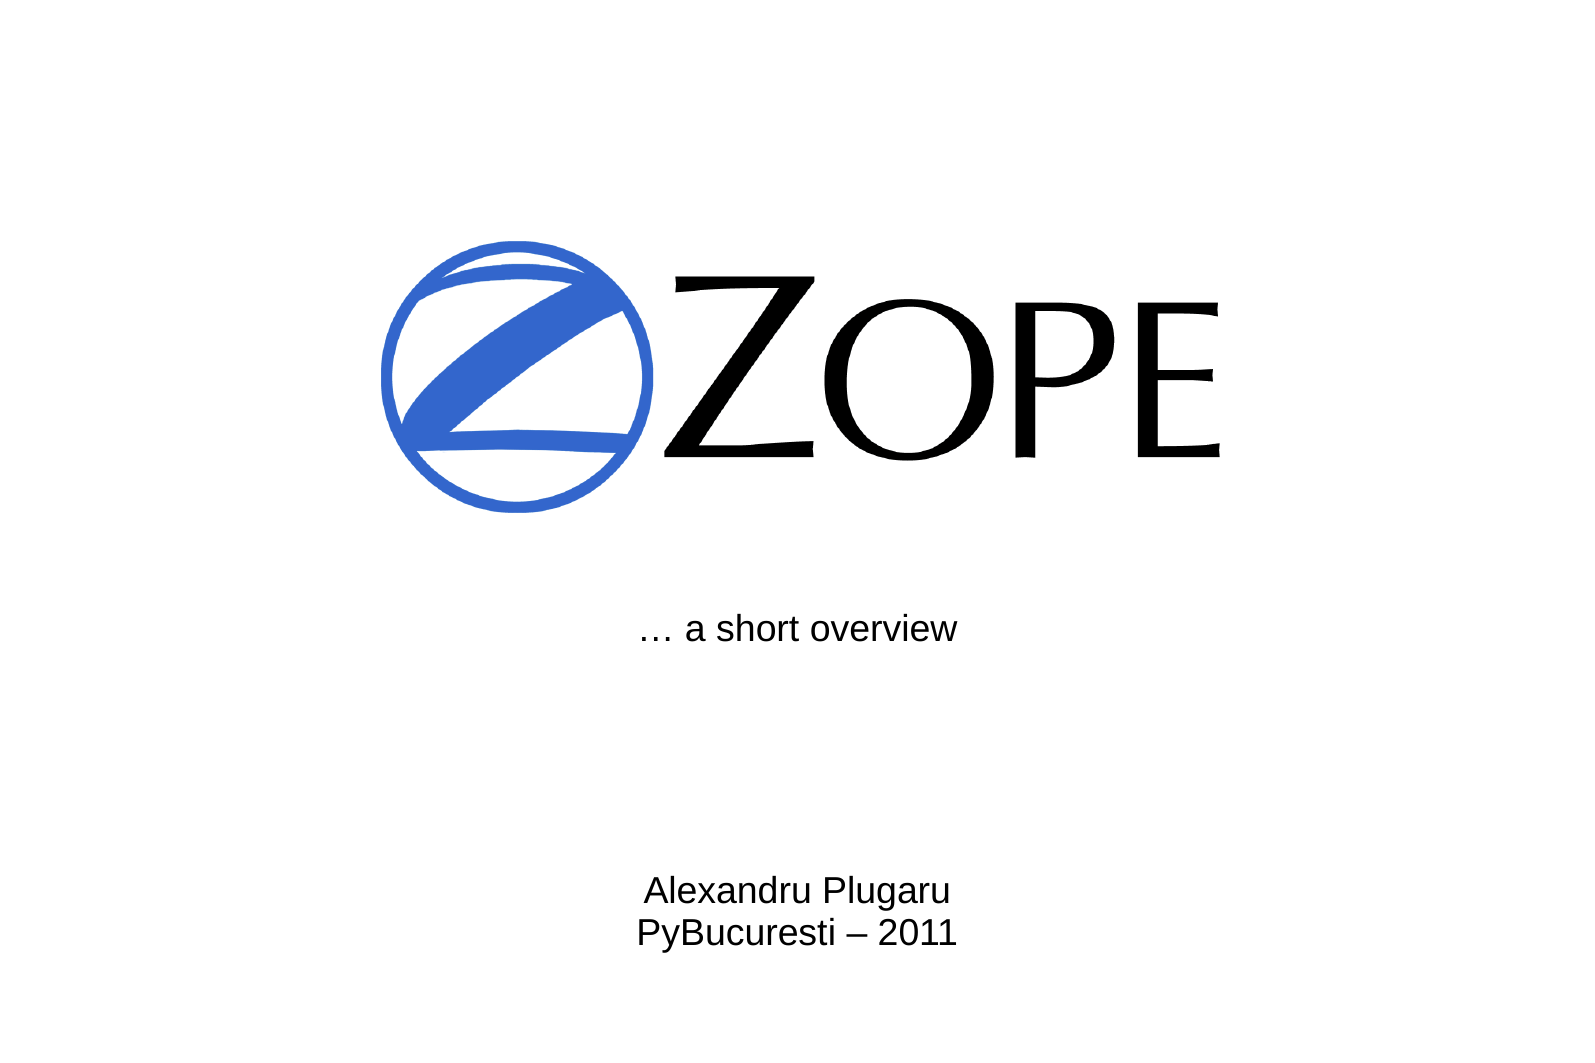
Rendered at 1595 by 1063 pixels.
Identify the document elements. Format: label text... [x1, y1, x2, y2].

picture [354, 224, 1241, 532]
text_box … a short overview [328, 600, 1267, 657]
text_box Alexandru Plugaru PyBucuresti – 2011 [478, 862, 1117, 962]
